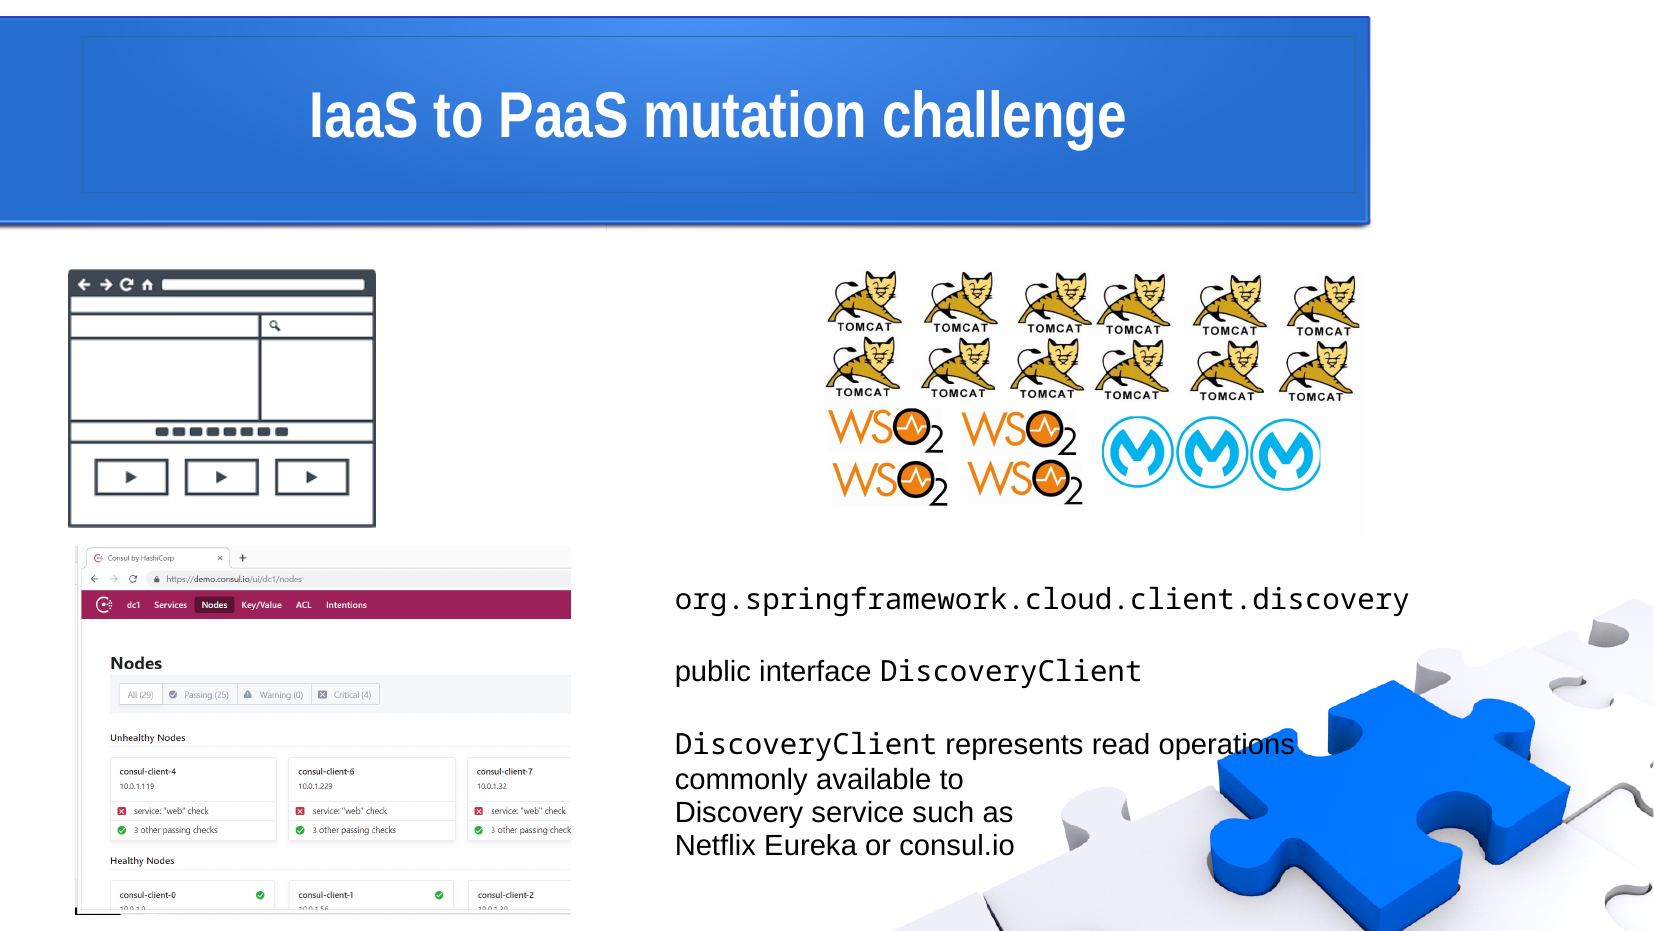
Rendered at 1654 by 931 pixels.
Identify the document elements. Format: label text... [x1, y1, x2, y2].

picture [68, 269, 376, 528]
picture [75, 546, 571, 916]
title IaaS to PaaS mutation challenge [82, 36, 1356, 193]
picture [825, 269, 1654, 931]
text_box org.springframework.cloud.client.discovery public interface DiscoveryClient DiscoveryClient represents read operations commonly available to Discovery service such as Netflix Eureka or consul.io [660, 570, 1636, 853]
picture [0, 16, 1375, 231]
